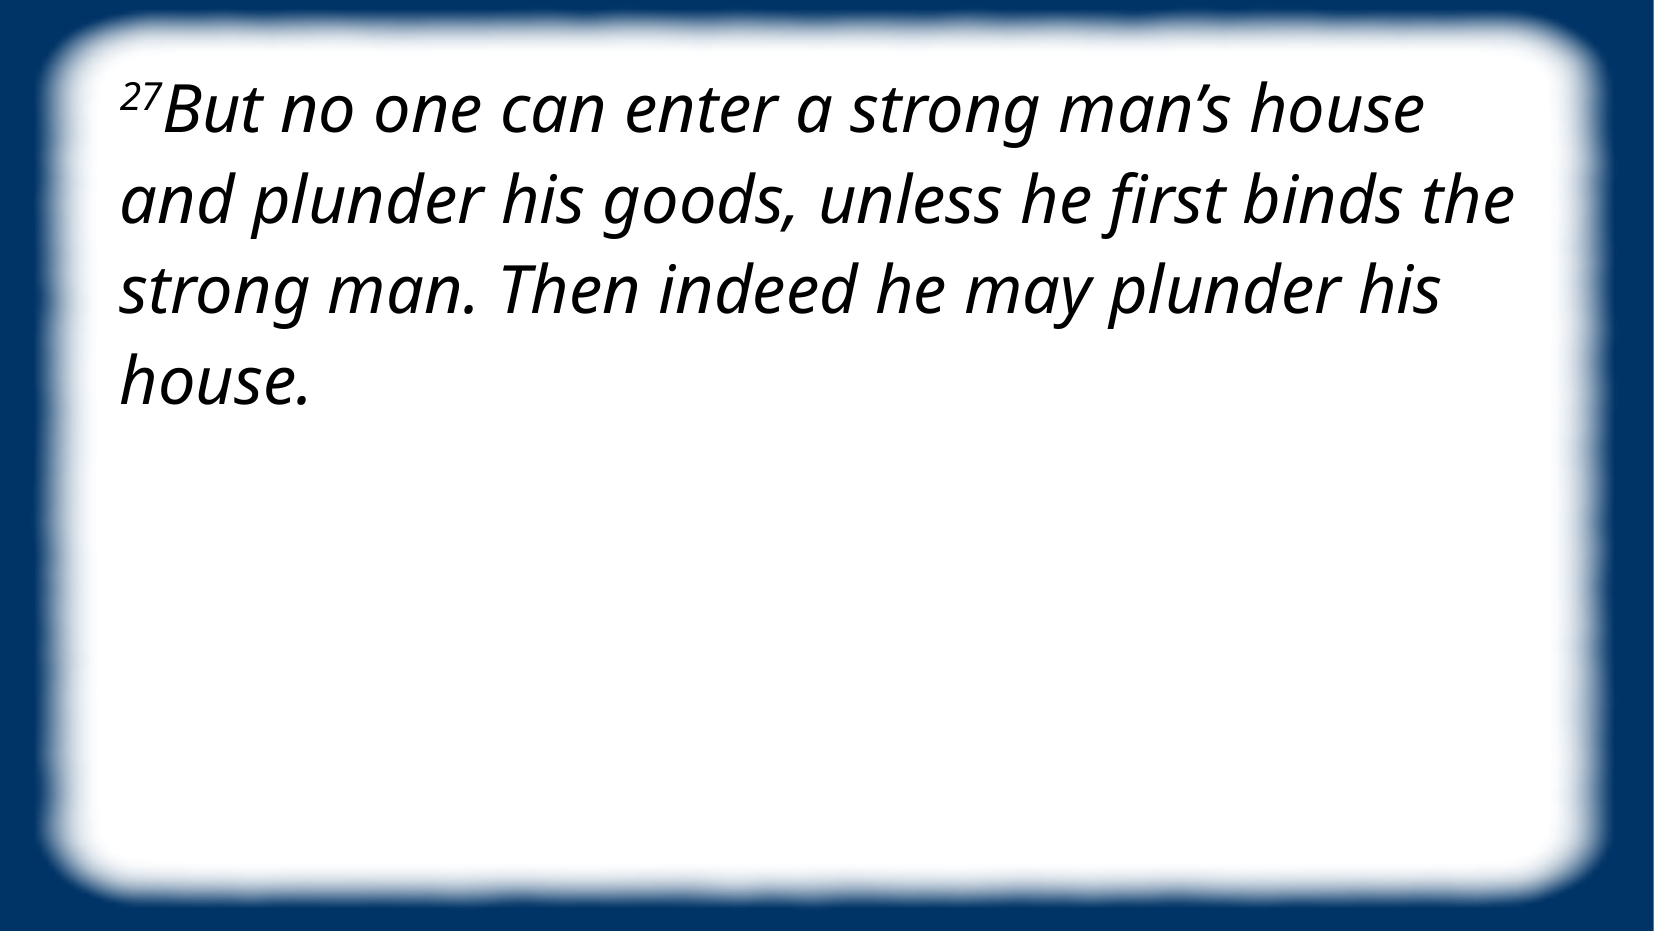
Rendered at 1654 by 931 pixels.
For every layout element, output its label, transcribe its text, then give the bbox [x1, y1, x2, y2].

picture [0, 0, 1654, 931]
text_box 27But no one can enter a strong man’s house and plunder his goods, unless he first binds the strong man. Then indeed he may plunder his house. [105, 53, 1546, 424]
